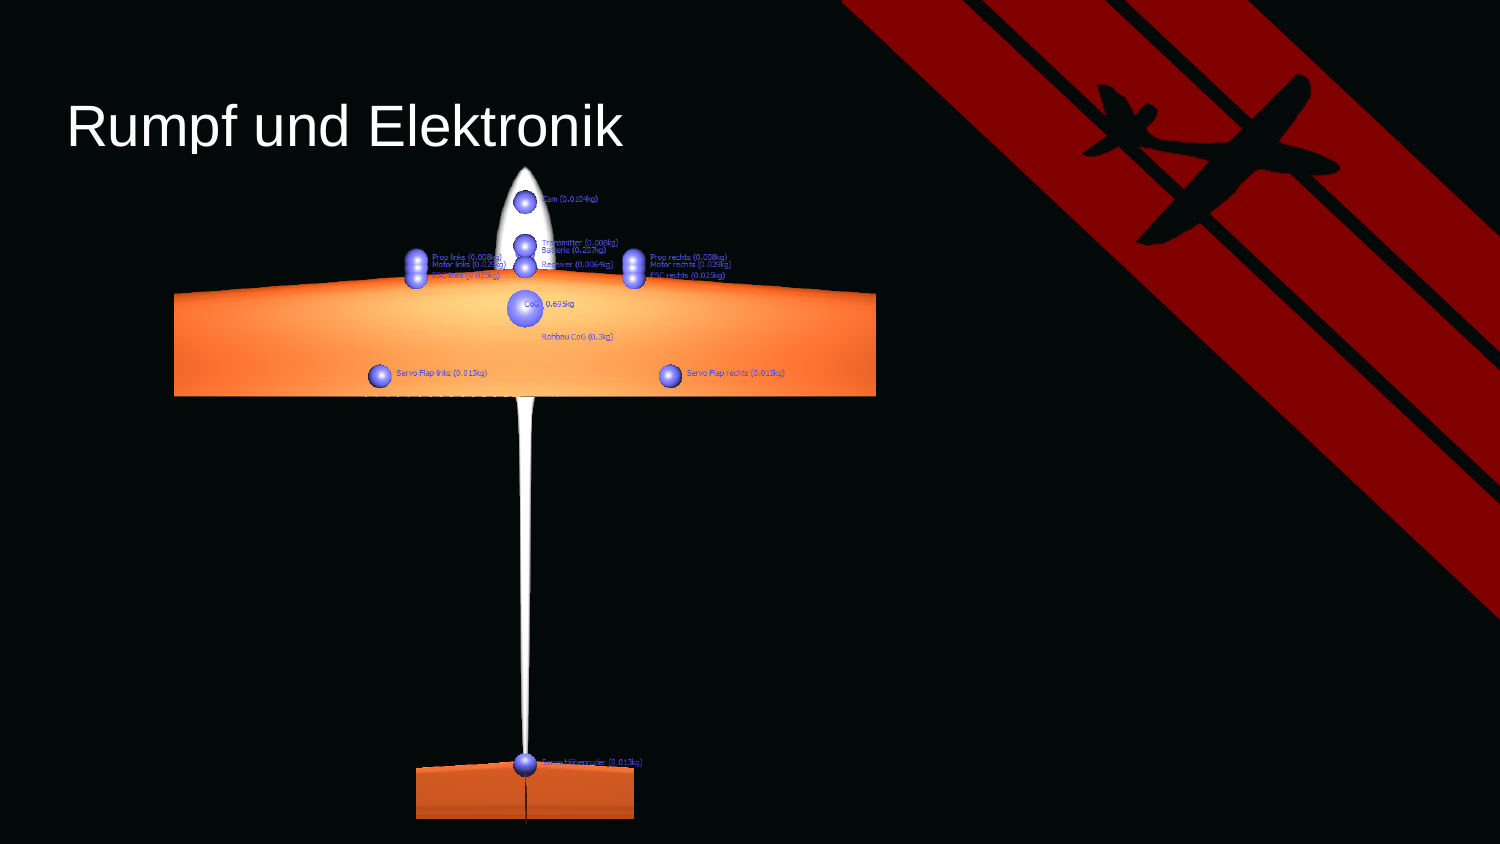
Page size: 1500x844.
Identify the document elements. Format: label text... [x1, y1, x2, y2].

title Rumpf und Elektronik [51, 72, 1449, 167]
picture [0, 0, 1500, 844]
